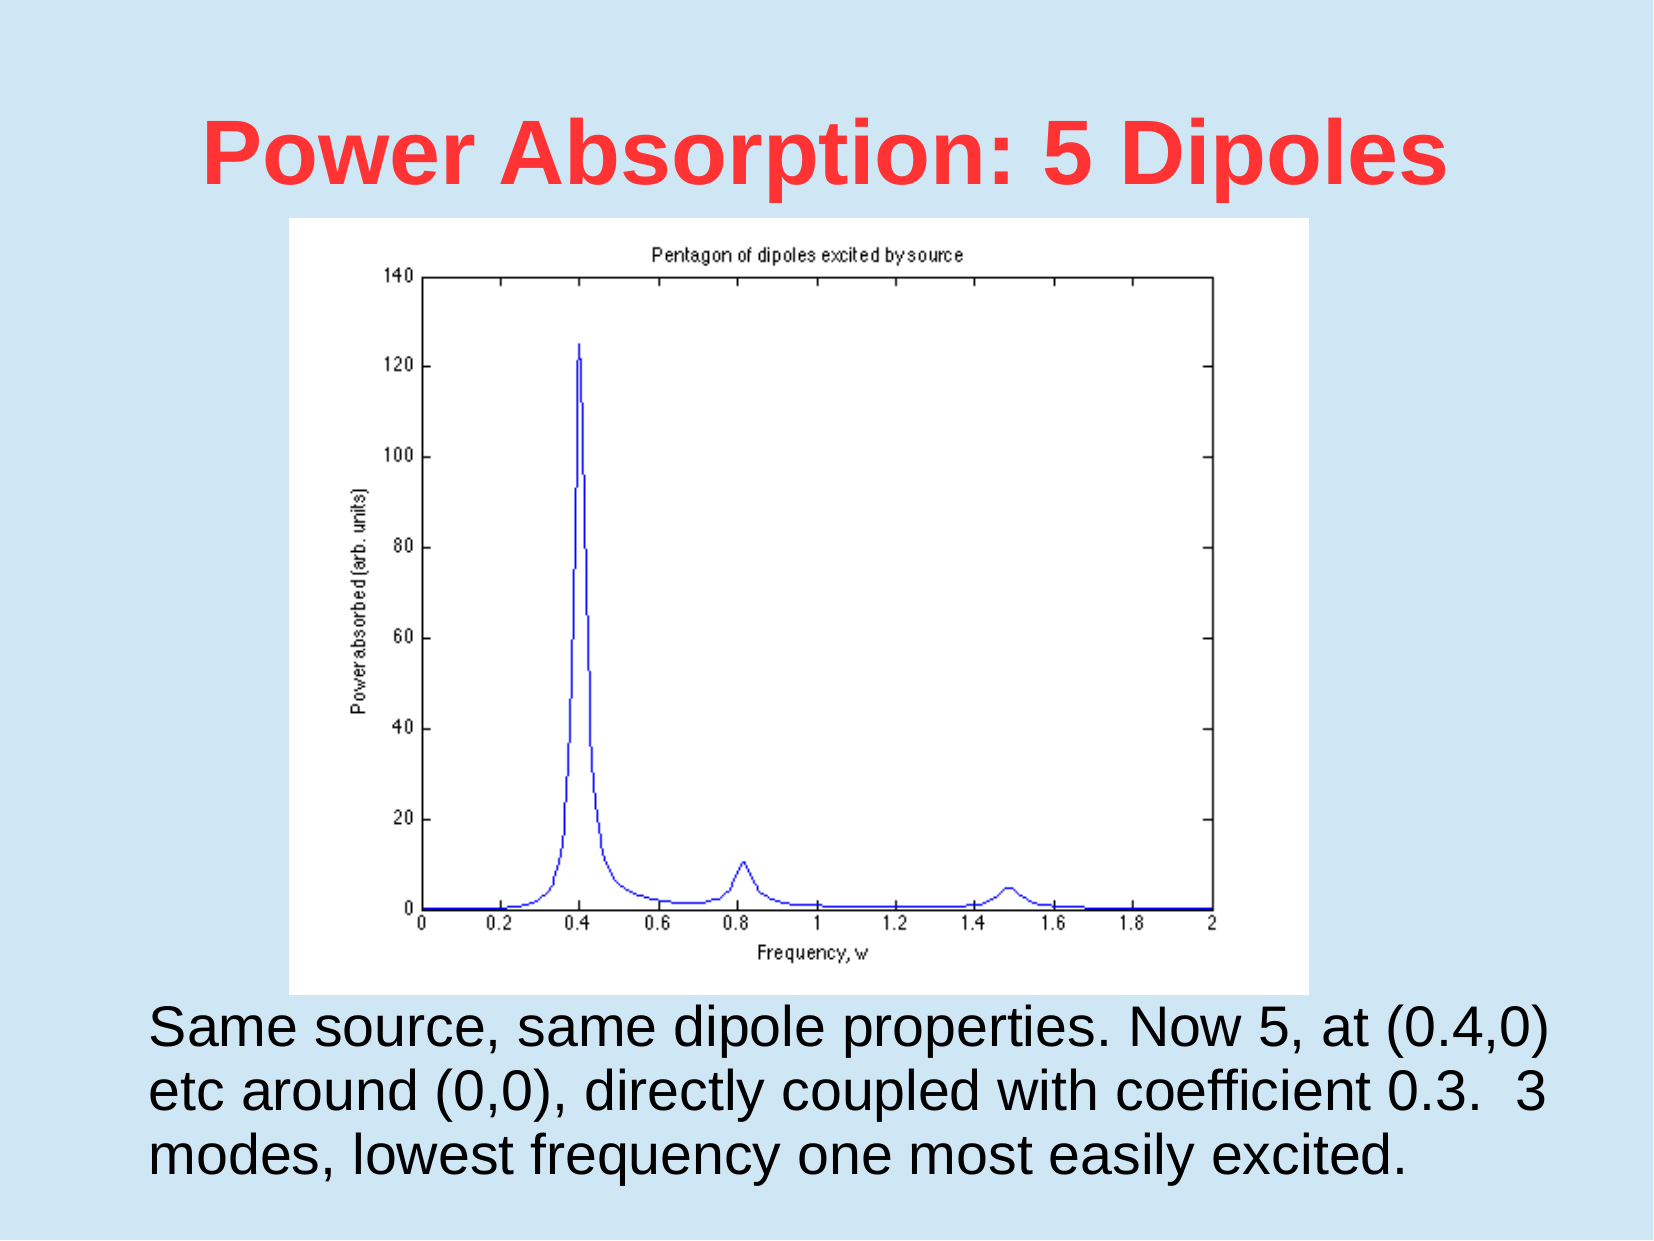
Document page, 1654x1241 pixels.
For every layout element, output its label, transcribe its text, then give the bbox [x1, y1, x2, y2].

picture [289, 218, 1309, 995]
list Same source, same dipole properties. Now 5, at (0.4,0) etc around (0,0), directly coupled with coefficient 0.3. 3 modes, lowest frequency one most easily excited. [87, 994, 1577, 1241]
title Power Absorption: 5 Dipoles [82, 49, 1571, 257]
